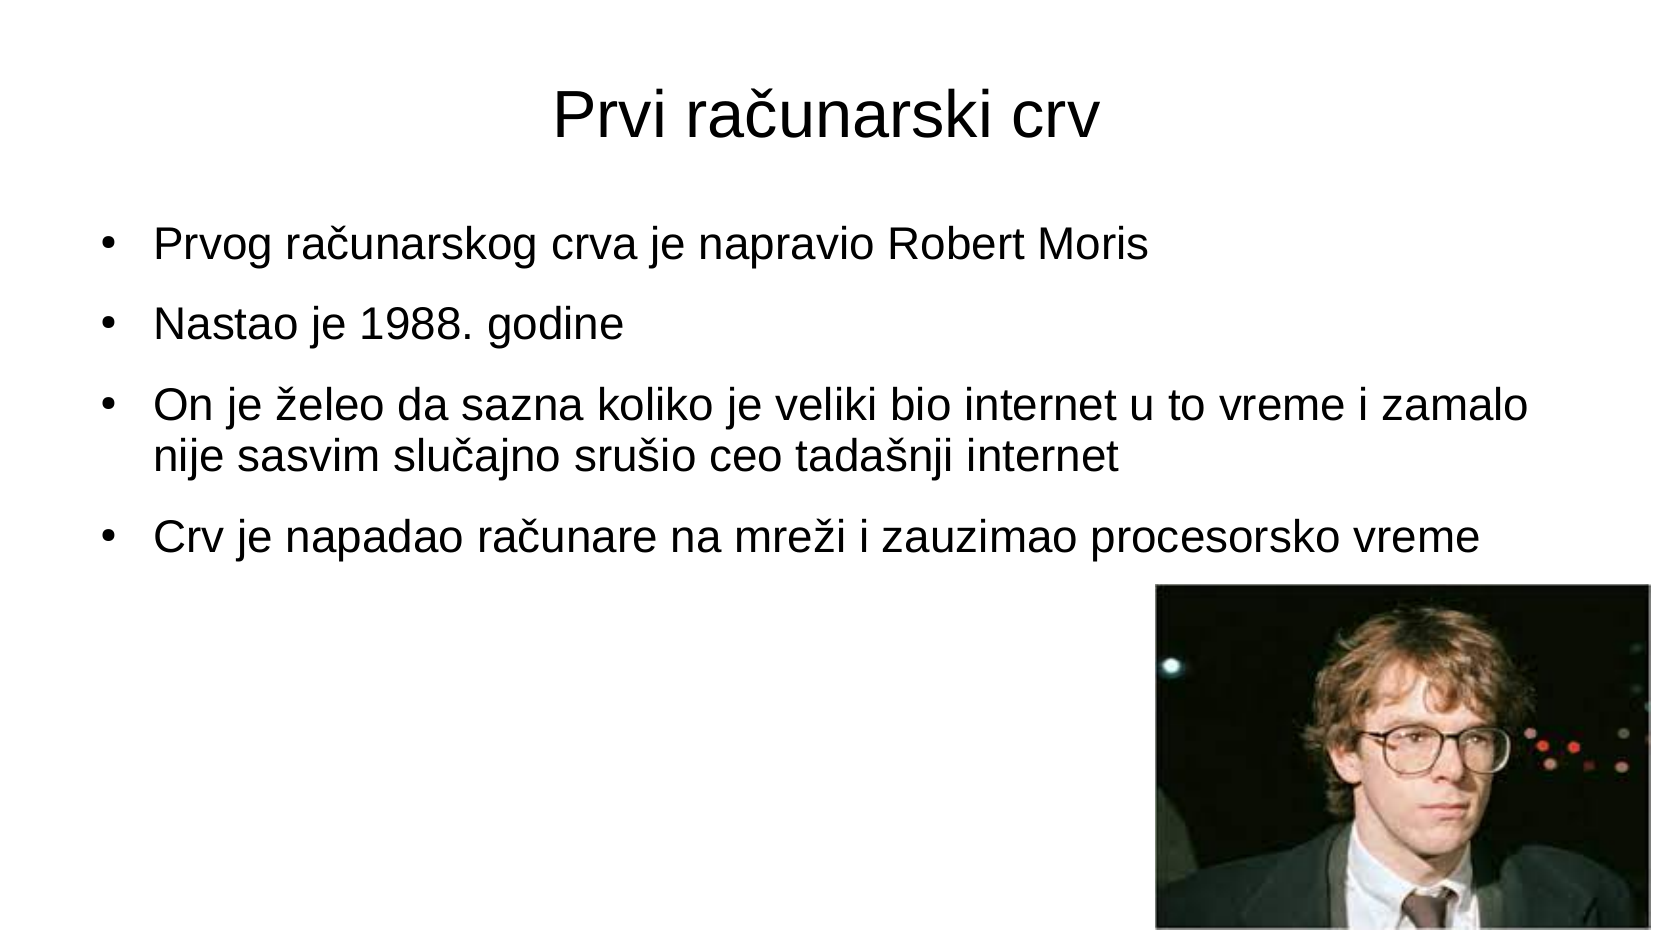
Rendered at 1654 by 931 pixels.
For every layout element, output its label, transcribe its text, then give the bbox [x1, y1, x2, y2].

list Prvog računarskog crva je napravio Robert Moris Nastao je 1988. godine On je želeo da sazna koliko je veliki bio internet u to vreme i zamalo nije sasvim slučajno srušio ceo tadašnji internet Crv je napadao računare na mreži i zauzimao procesorsko vreme [82, 217, 1571, 758]
title Prvi računarski crv [82, 37, 1571, 193]
picture [1155, 584, 1651, 931]
